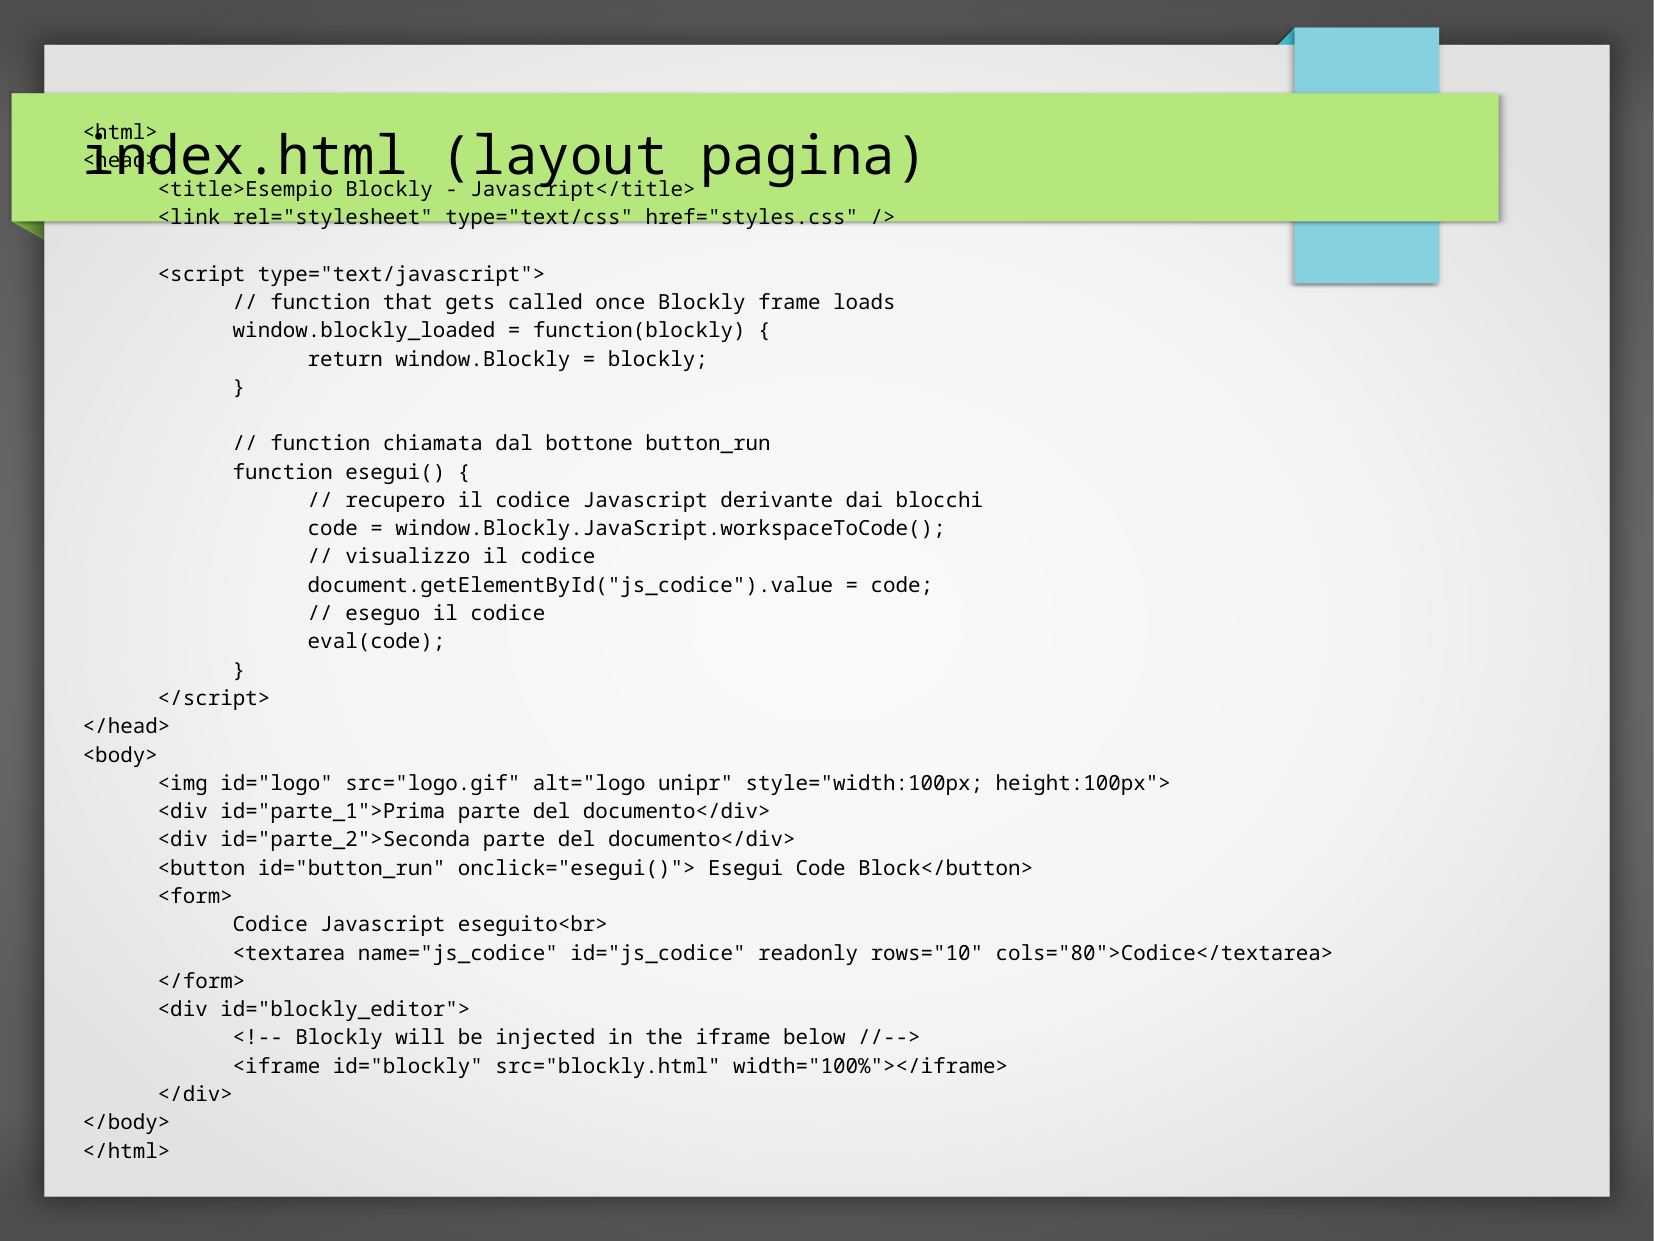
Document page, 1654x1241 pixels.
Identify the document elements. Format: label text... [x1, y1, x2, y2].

subtitle <html> <head> <title>Esempio Blockly - Javascript</title> <link rel="stylesheet" type="text/css" href="styles.css" /> <script type="text/javascript"> // function that gets called once Blockly frame loads window.blockly_loaded = function(blockly) { return window.Blockly = blockly; } // function chiamata dal bottone button_run function esegui() { // recupero il codice Javascript derivante dai blocchi code = window.Blockly.JavaScript.workspaceToCode(); // visualizzo il codice document.getElementById("js_codice").value = code; // eseguo il codice eval(code); } </script> </head> <body> <img id="logo" src="logo.gif" alt="logo unipr" style="width:100px; height:100px"> <div id="parte_1">Prima parte del documento</div> <div id="parte_2">Seconda parte del documento</div> <button id="button_run" onclick="esegui()"> Esegui Code Block</button> <form> Codice Javascript eseguito<br> <textarea name="js_codice" id="js_codice" readonly rows="10" cols="80">Codice</textarea> </form> <div id="blockly_editor"> <!-- Blockly will be injected in the iframe below //--> <iframe id="blockly" src="blockly.html" width="100%"></iframe> </div> </body> </html> [82, 193, 1571, 1117]
title index.html (layout pagina) [82, 94, 1264, 193]
picture [0, 0, 1654, 1241]
